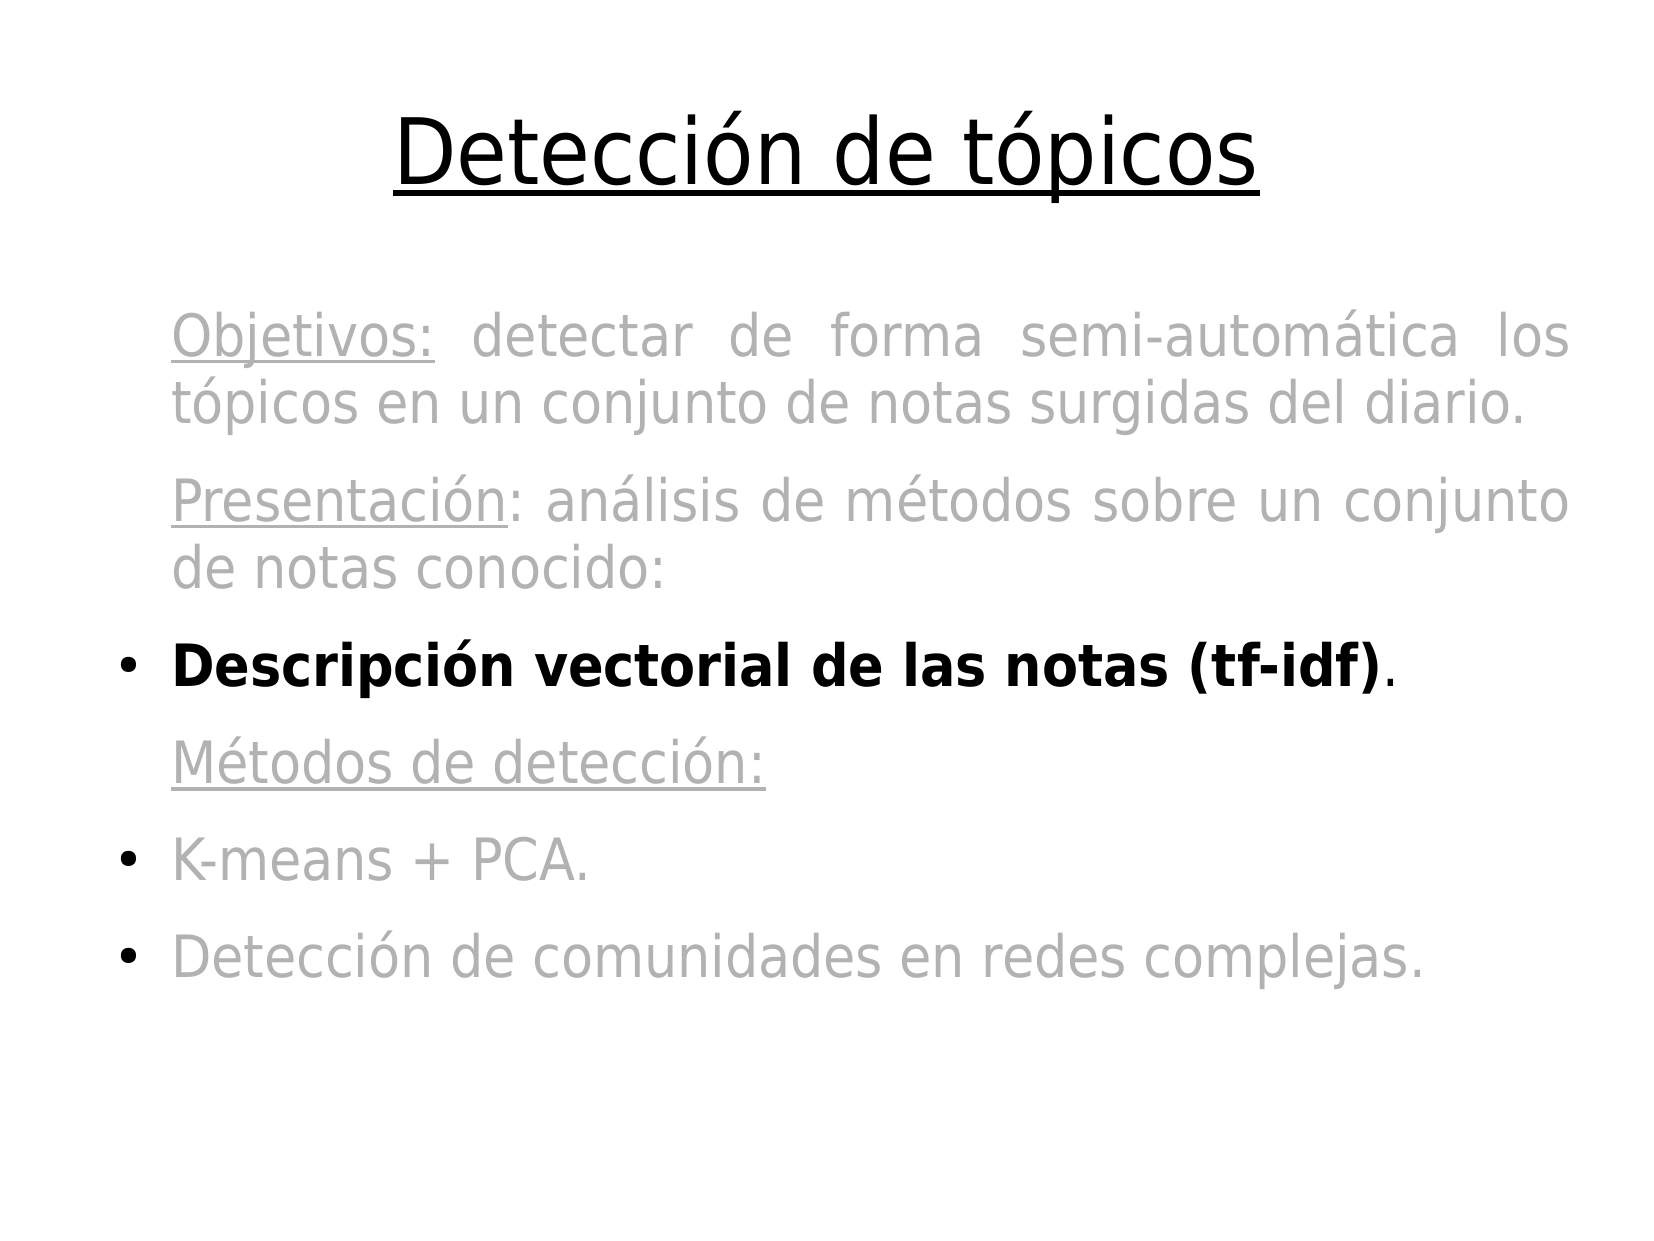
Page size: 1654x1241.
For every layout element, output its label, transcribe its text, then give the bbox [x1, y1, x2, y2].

list Objetivos: detectar de forma semi-automática los tópicos en un conjunto de notas surgidas del diario. Presentación: análisis de métodos sobre un conjunto de notas conocido: Descripción vectorial de las notas (tf-idf). Métodos de detección: K-means + PCA. Detección de comunidades en redes complejas. [100, 302, 1571, 1193]
title Detección de tópicos [82, 49, 1571, 257]
